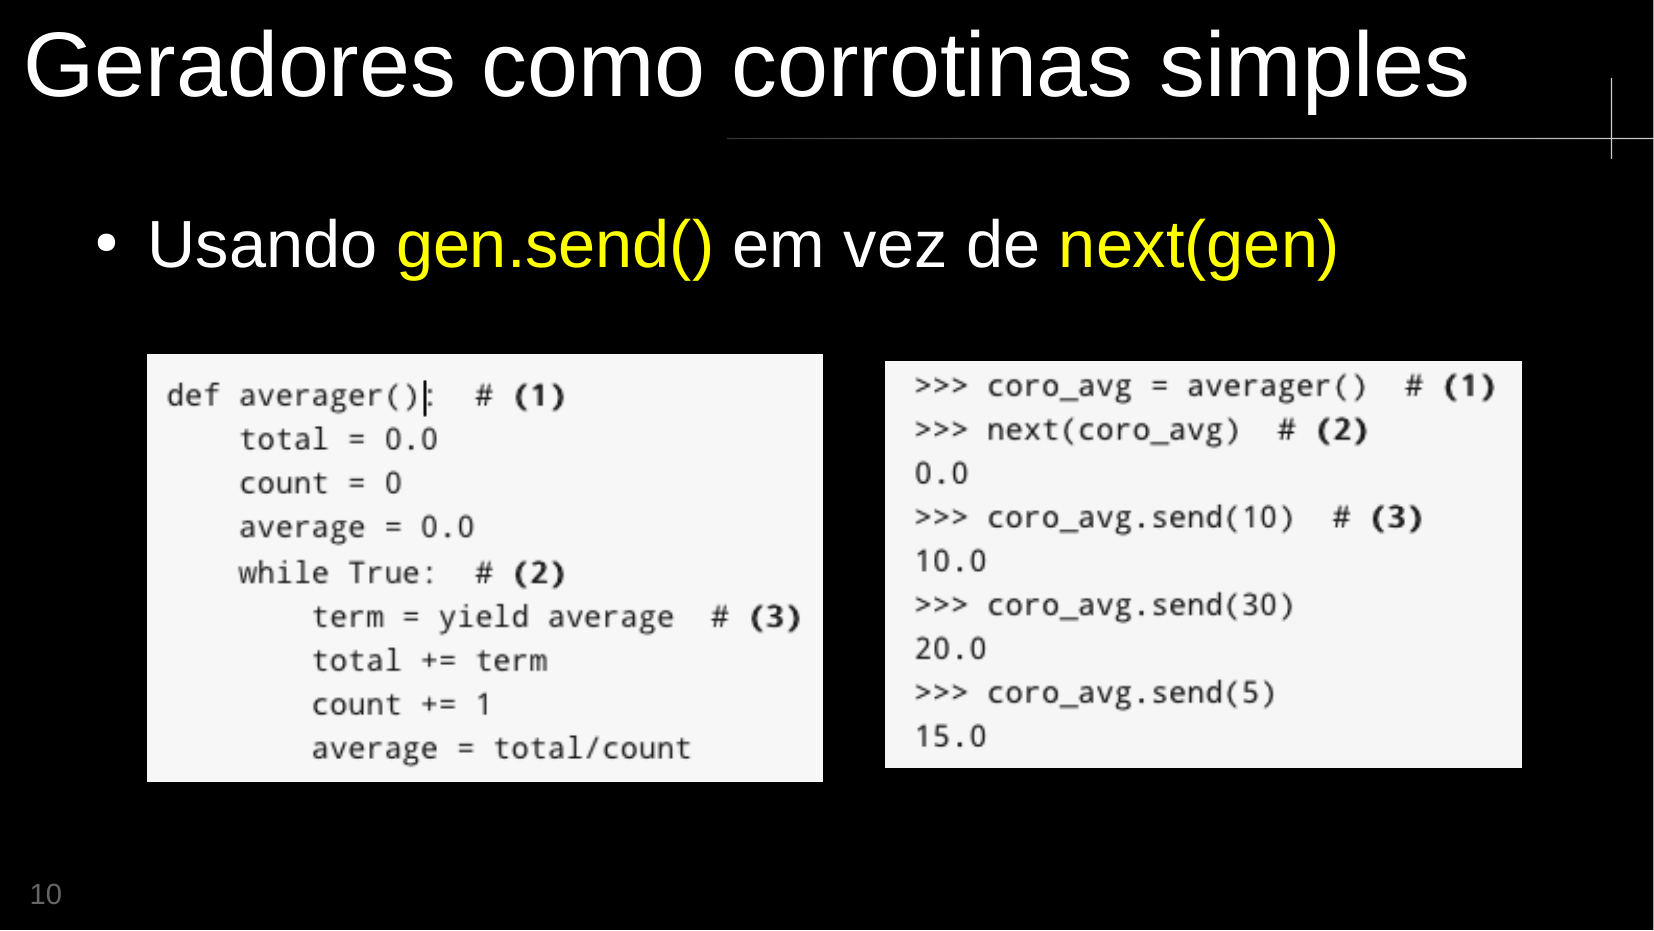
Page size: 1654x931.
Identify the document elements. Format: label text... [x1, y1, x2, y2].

title Geradores como corrotinas simples [23, 11, 1589, 119]
list Usando gen.send() em vez de next(gen) [76, 206, 1565, 857]
picture [885, 361, 1522, 768]
picture [147, 354, 823, 782]
